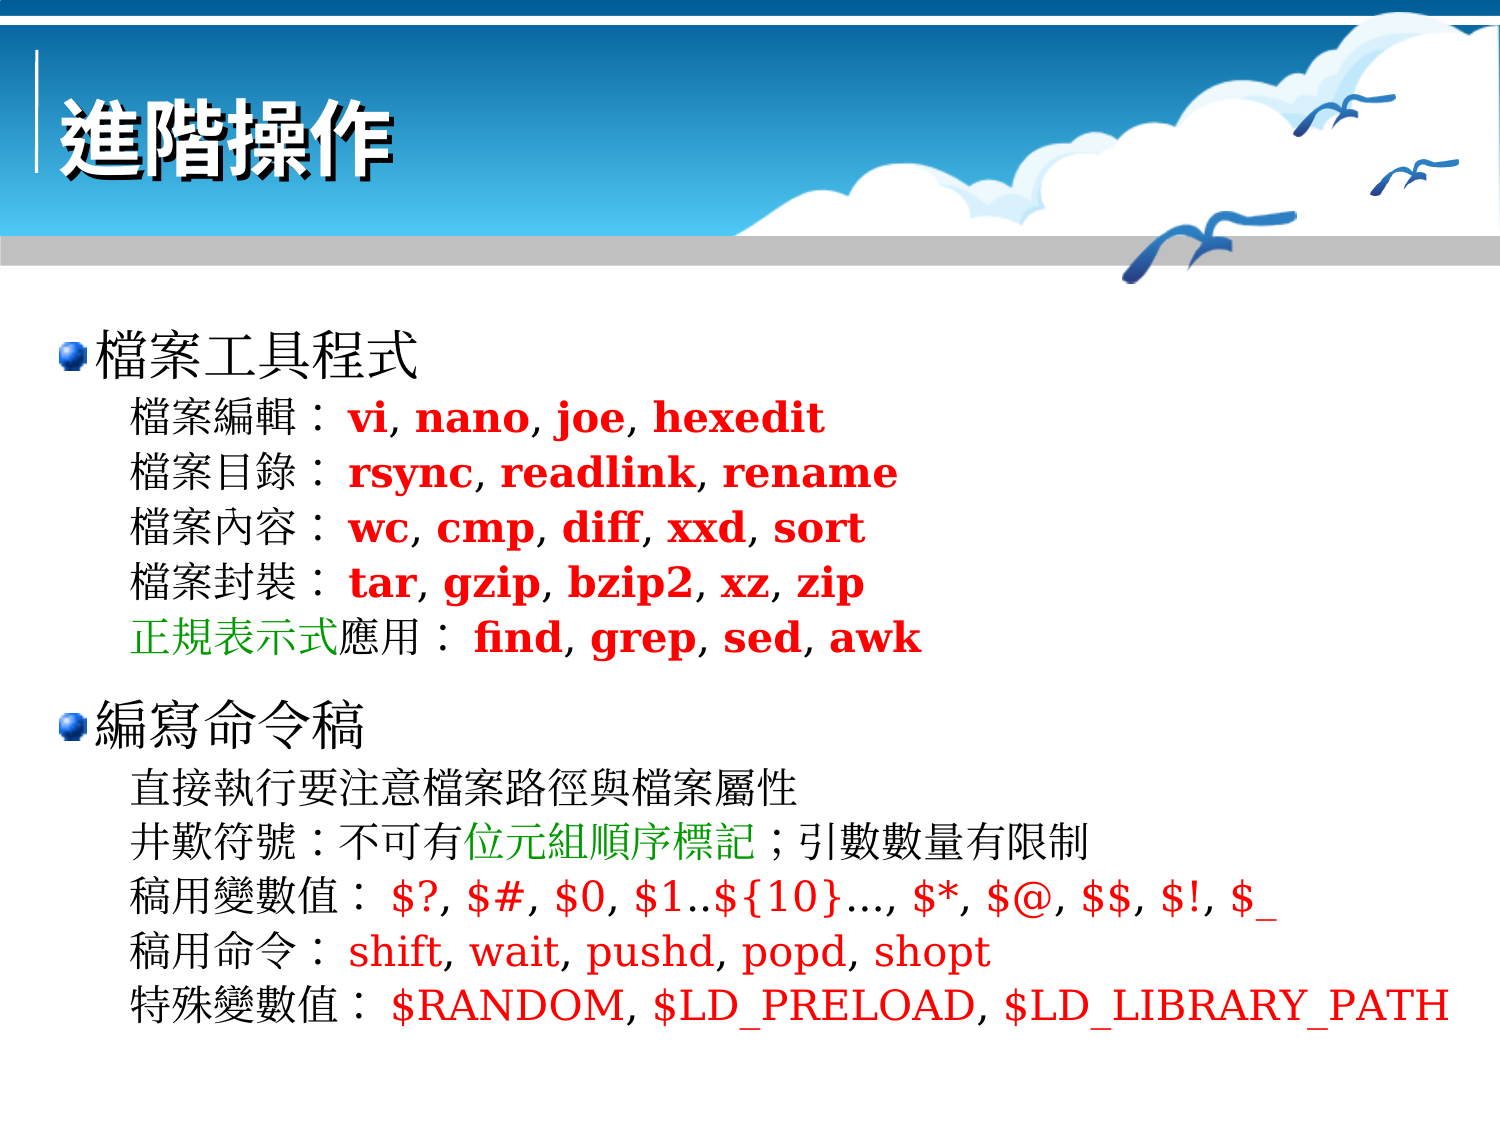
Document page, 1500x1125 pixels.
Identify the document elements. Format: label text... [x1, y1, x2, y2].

title 進階操作 [59, 86, 1465, 186]
picture [730, 12, 1500, 284]
list 檔案工具程式 檔案編輯：vi, nano, joe, hexedit 檔案目錄：rsync, readlink, rename 檔案內容：wc, cmp, diff, xxd, sort 檔案封裝：tar, gzip, bzip2, xz, zip 正規表示式應用：find, grep, sed, awk 編寫命令稿 直接執行要注意檔案路徑與檔案屬性 井歎符號：不可有位元組順序標記；引數數量有限制 稿用變數值：$?, $#, $0, $1..${10}..., $*, $@, $$, $!, $_ 稿用命令：shift, wait, pushd, popd, shopt 特殊變數值：$RANDOM, $LD_PRELOAD, $LD_LIBRARY_PATH [59, 324, 1477, 1093]
